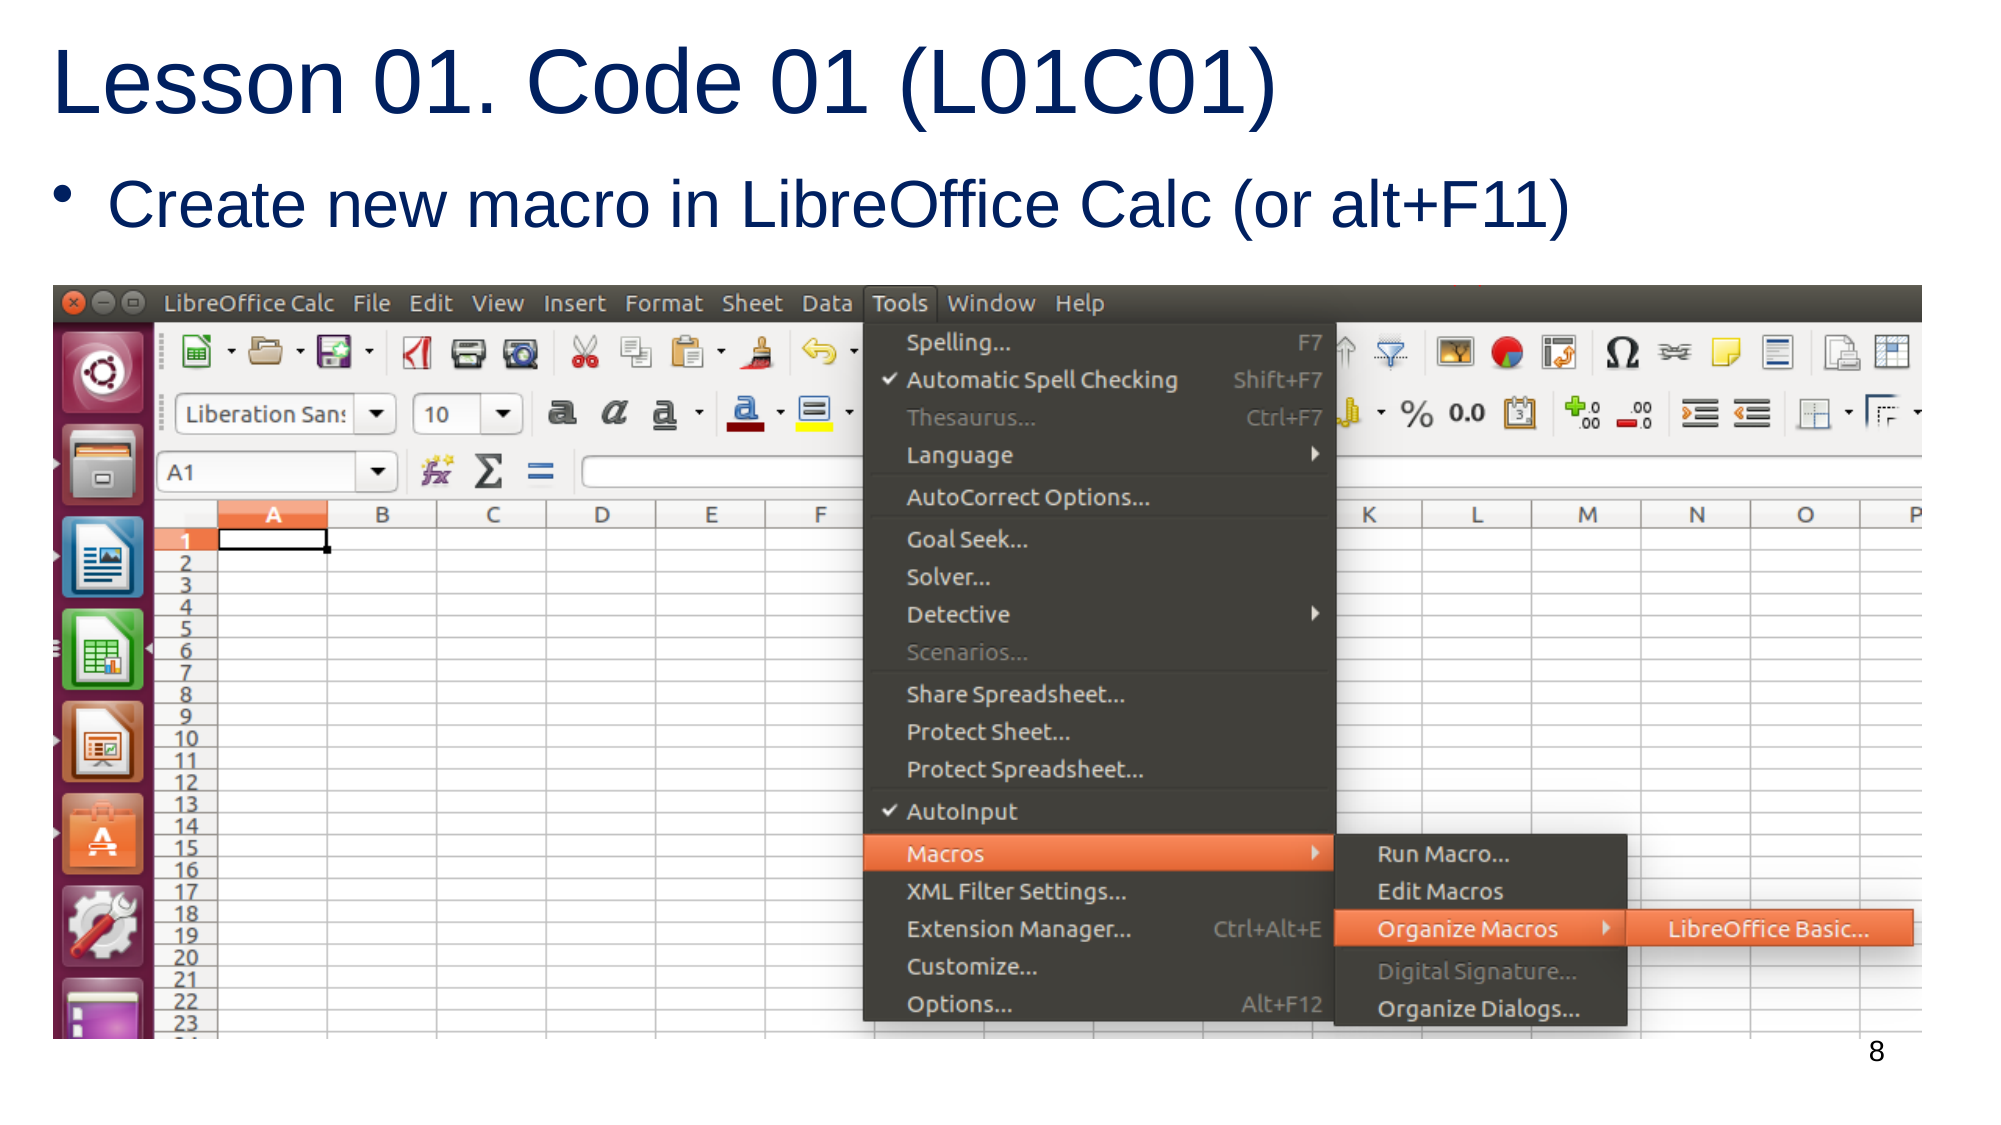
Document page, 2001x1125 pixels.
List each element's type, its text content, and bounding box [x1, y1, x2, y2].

title Lesson 01. Code 01 (L01C01) [36, 28, 1968, 126]
list Create new macro in LibreOffice Calc (or alt+F11) [36, 153, 1970, 1005]
slide_number <number> [1433, 1040, 1900, 1103]
picture [53, 285, 1922, 1040]
